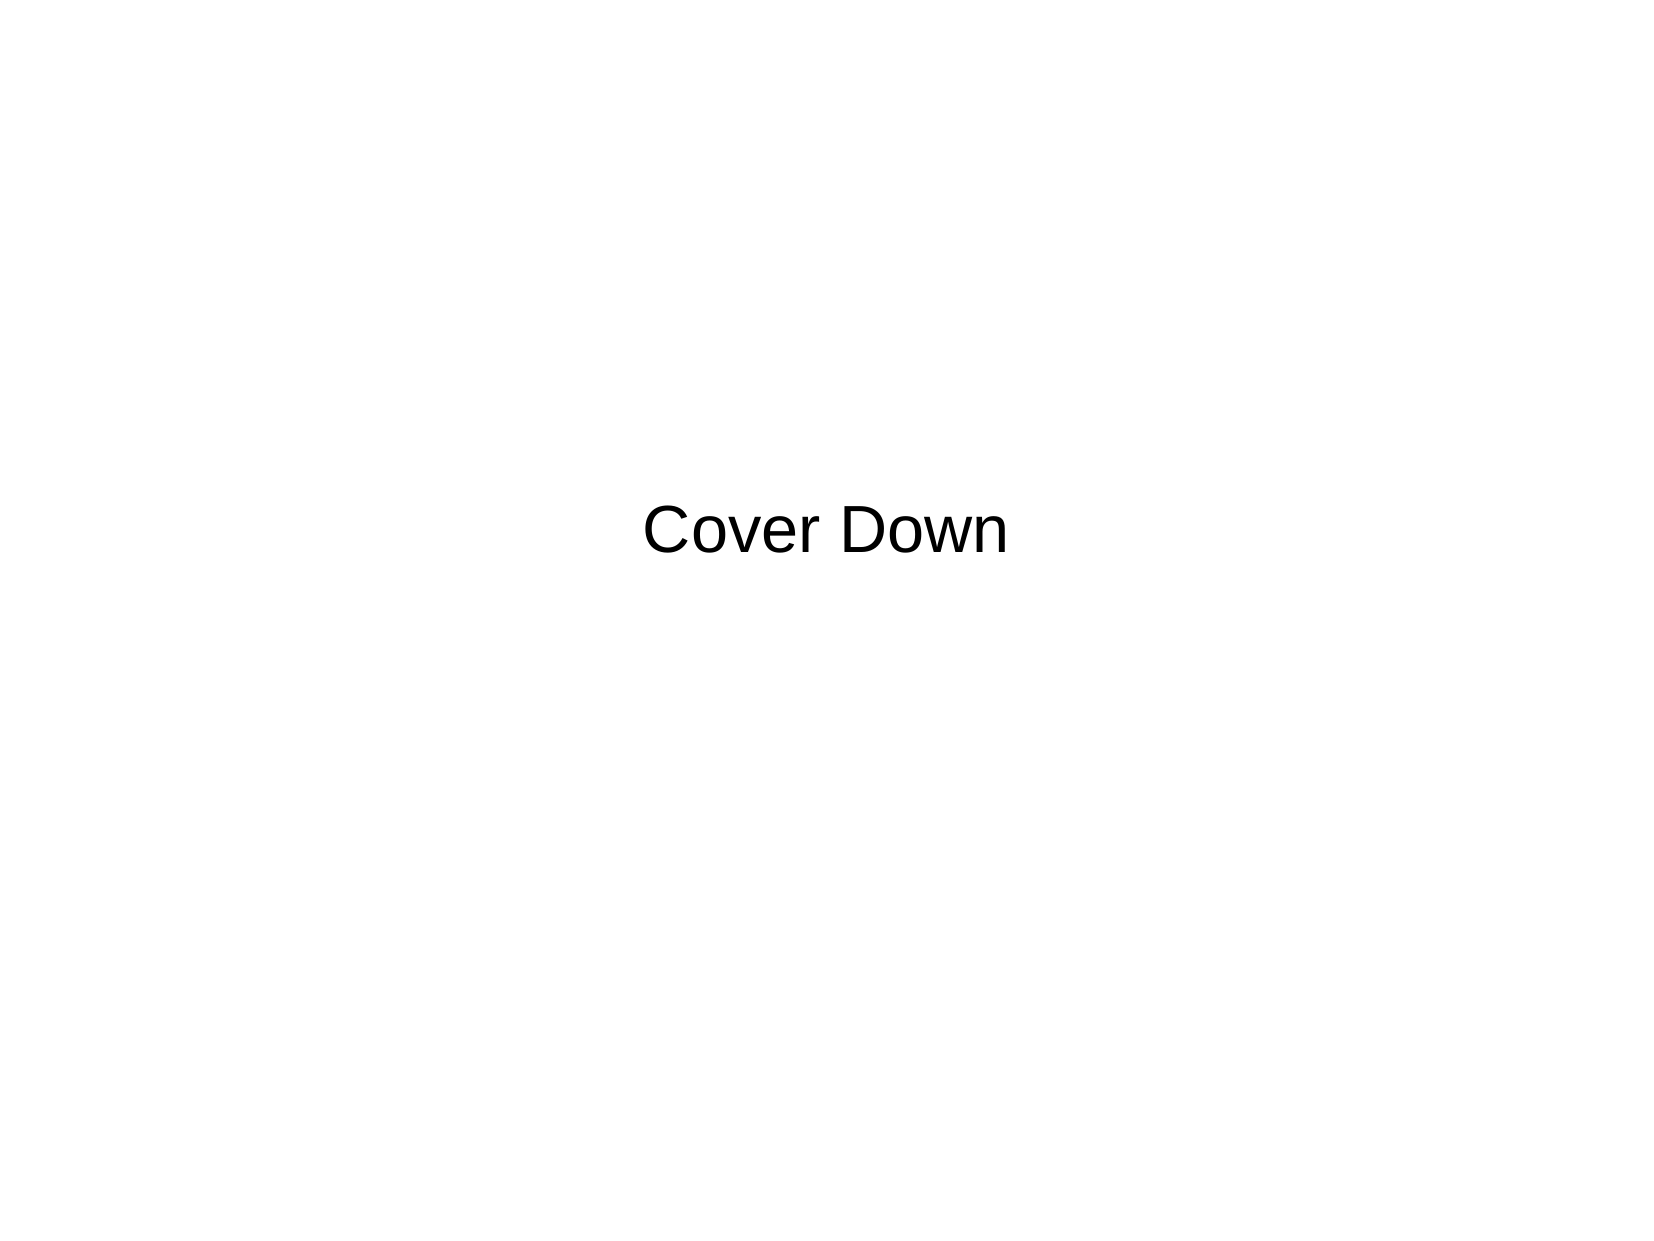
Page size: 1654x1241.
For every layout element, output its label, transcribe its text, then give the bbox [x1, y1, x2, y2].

subtitle Cover Down [82, 49, 1571, 1010]
